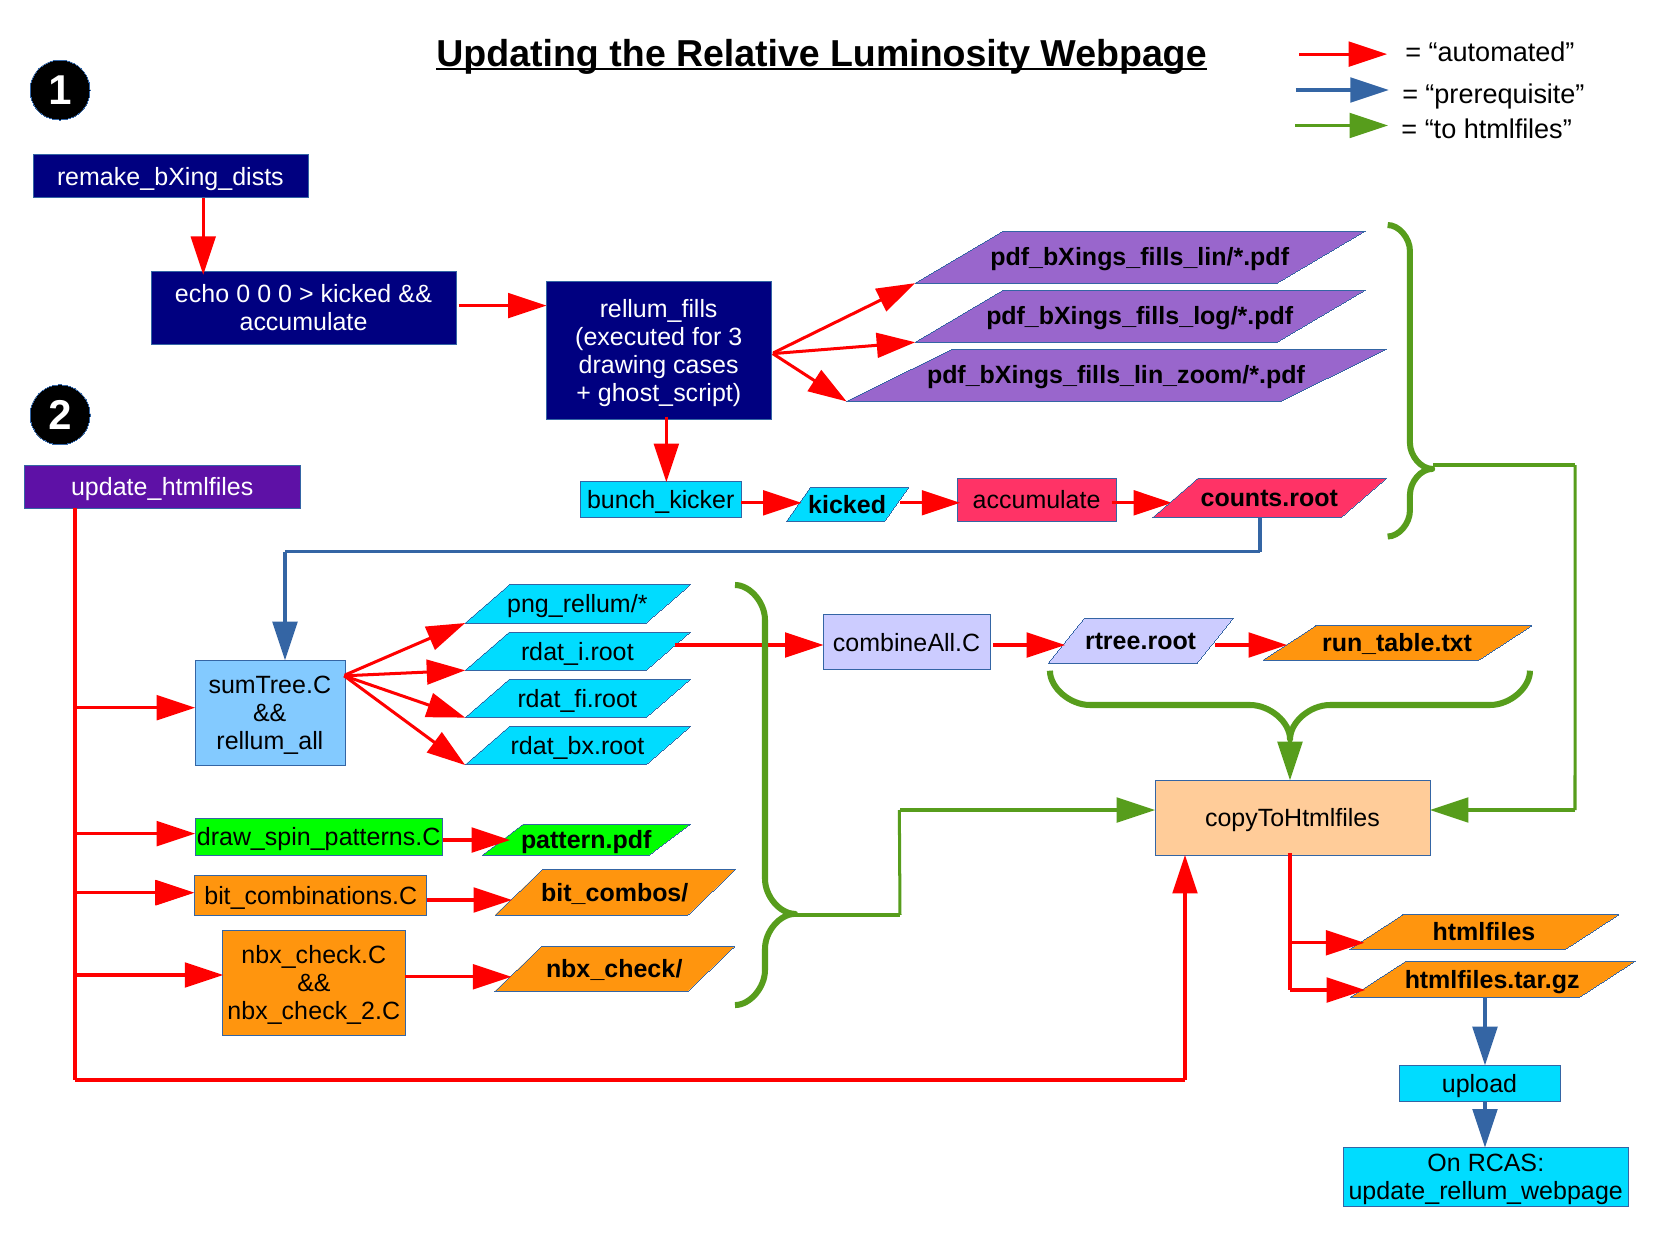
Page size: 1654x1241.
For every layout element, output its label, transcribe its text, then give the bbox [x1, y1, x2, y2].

text_box pdf_bXings_fills_lin_zoom/*.pdf [847, 349, 1387, 402]
text_box rdat_i.root [465, 632, 691, 671]
text_box = “to htmlfiles” [1379, 106, 1605, 152]
text_box accumulate [957, 478, 1117, 522]
text_box 2 [30, 384, 91, 445]
text_box pattern.pdf [482, 824, 691, 856]
text_box upload [1399, 1065, 1561, 1102]
text_box nbx_check.C && nbx_check_2.C [222, 930, 406, 1036]
text_box Updating the Relative Luminosity Webpage [421, 24, 1232, 82]
text_box update_htmlfiles [24, 465, 301, 509]
text_box rtree.root [1048, 618, 1234, 664]
text_box run_table.txt [1263, 625, 1532, 661]
text_box draw_spin_patterns.C [195, 818, 443, 856]
text_box = “automated” [1383, 30, 1594, 71]
text_box png_rellum/* [465, 584, 691, 624]
text_box bunch_kicker [580, 481, 742, 518]
text_box rdat_bx.root [466, 726, 691, 765]
text_box 1 [30, 60, 91, 121]
text_box counts.root [1152, 478, 1387, 518]
text_box bit_combos/ [495, 869, 736, 916]
text_box kicked [786, 487, 909, 522]
text_box pdf_bXings_fills_log/*.pdf [915, 290, 1366, 343]
text_box = “prerequisite” [1380, 71, 1606, 117]
text_box remake_bXing_dists [33, 154, 309, 198]
text_box echo 0 0 0 > kicked && accumulate [151, 271, 457, 345]
text_box rdat_fi.root [465, 679, 691, 718]
text_box htmlfiles.tar.gz [1350, 961, 1636, 998]
text_box sumTree.C && rellum_all [195, 660, 346, 766]
text_box combineAll.C [823, 614, 991, 670]
text_box nbx_check/ [494, 946, 735, 992]
text_box htmlfiles [1349, 914, 1619, 950]
text_box bit_combinations.C [194, 875, 427, 916]
text_box On RCAS: update_rellum_webpage [1343, 1147, 1629, 1207]
text_box rellum_fills (executed for 3 drawing cases + ghost_script) [546, 281, 772, 420]
text_box copyToHtmlfiles [1155, 780, 1431, 856]
text_box pdf_bXings_fills_lin/*.pdf [915, 231, 1366, 284]
